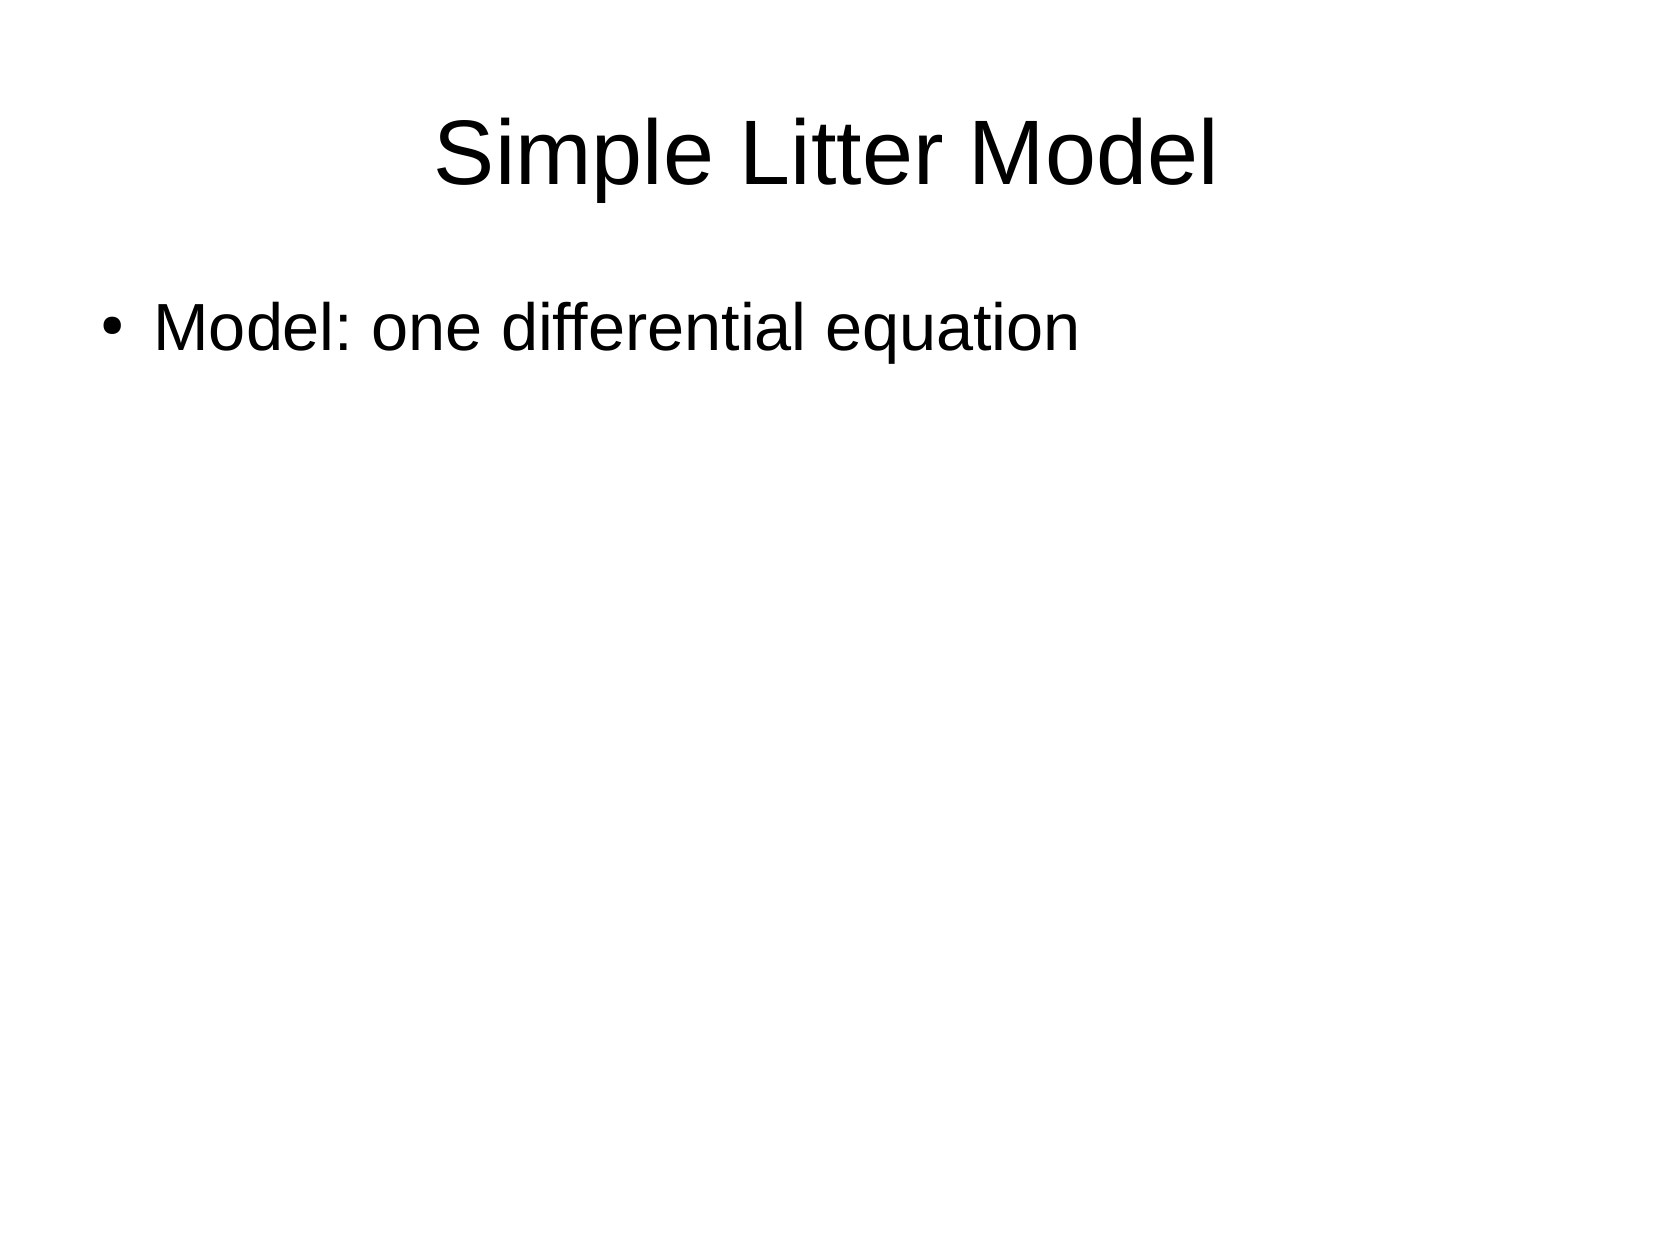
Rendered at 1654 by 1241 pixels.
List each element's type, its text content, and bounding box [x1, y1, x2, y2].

title Simple Litter Model [82, 49, 1571, 257]
list Model: one differential equation [82, 290, 1538, 1010]
